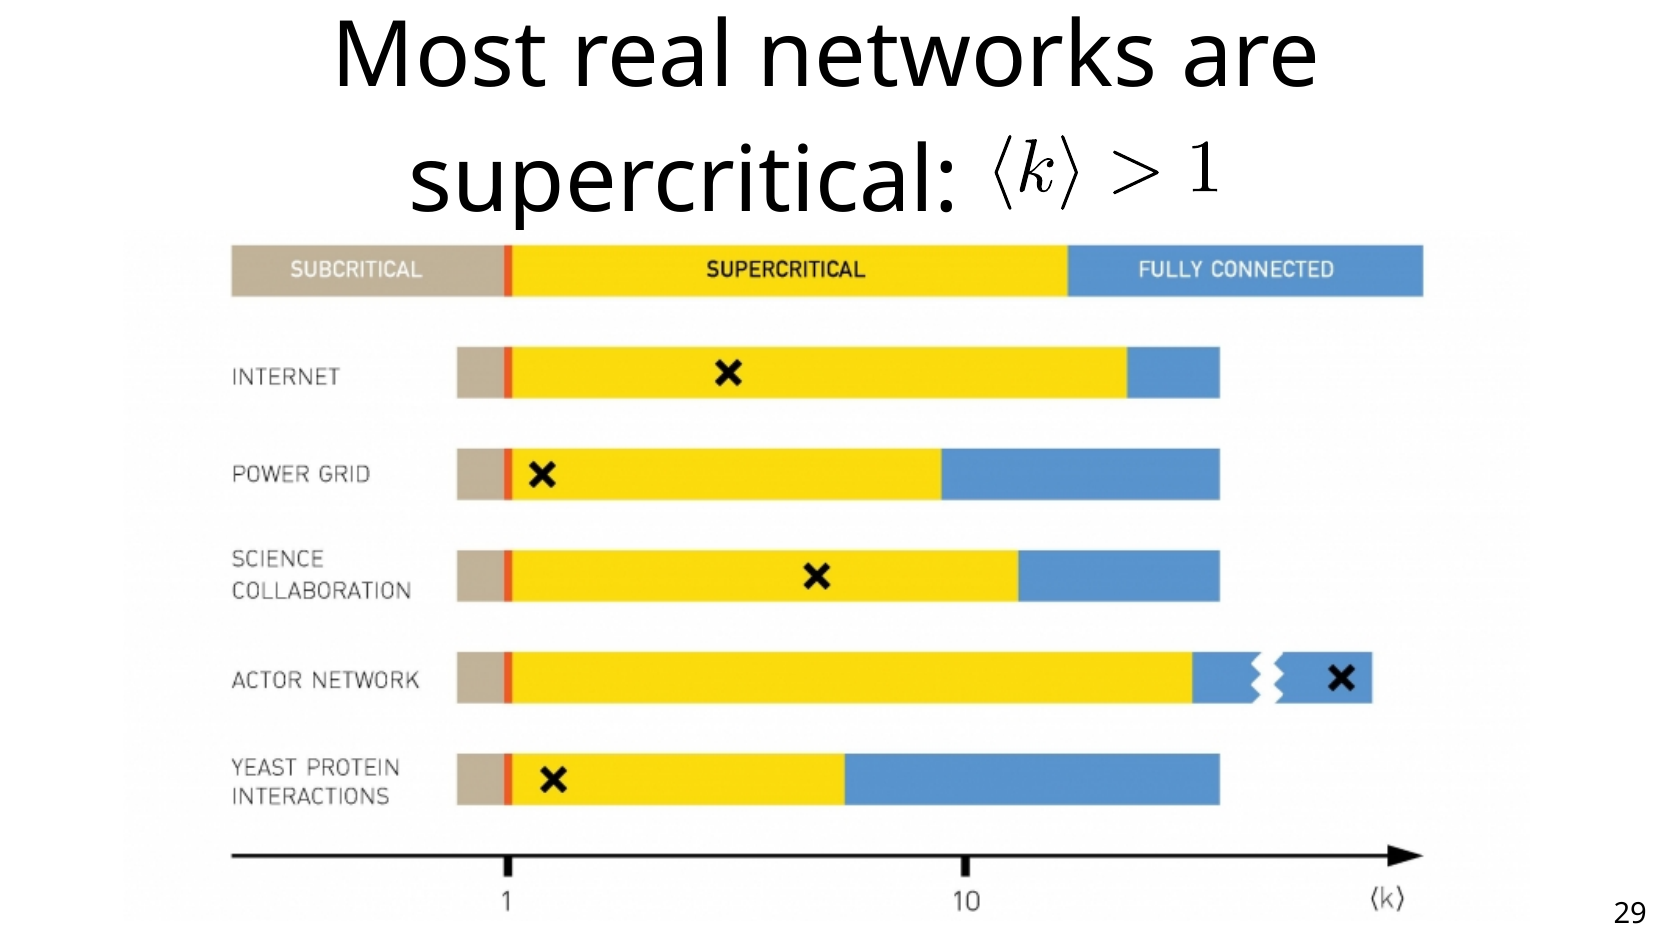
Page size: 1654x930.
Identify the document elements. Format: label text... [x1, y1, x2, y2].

title Most real networks are supercritical: [82, 1, 1571, 225]
text_box [986, 134, 1224, 210]
picture [123, 230, 1530, 921]
